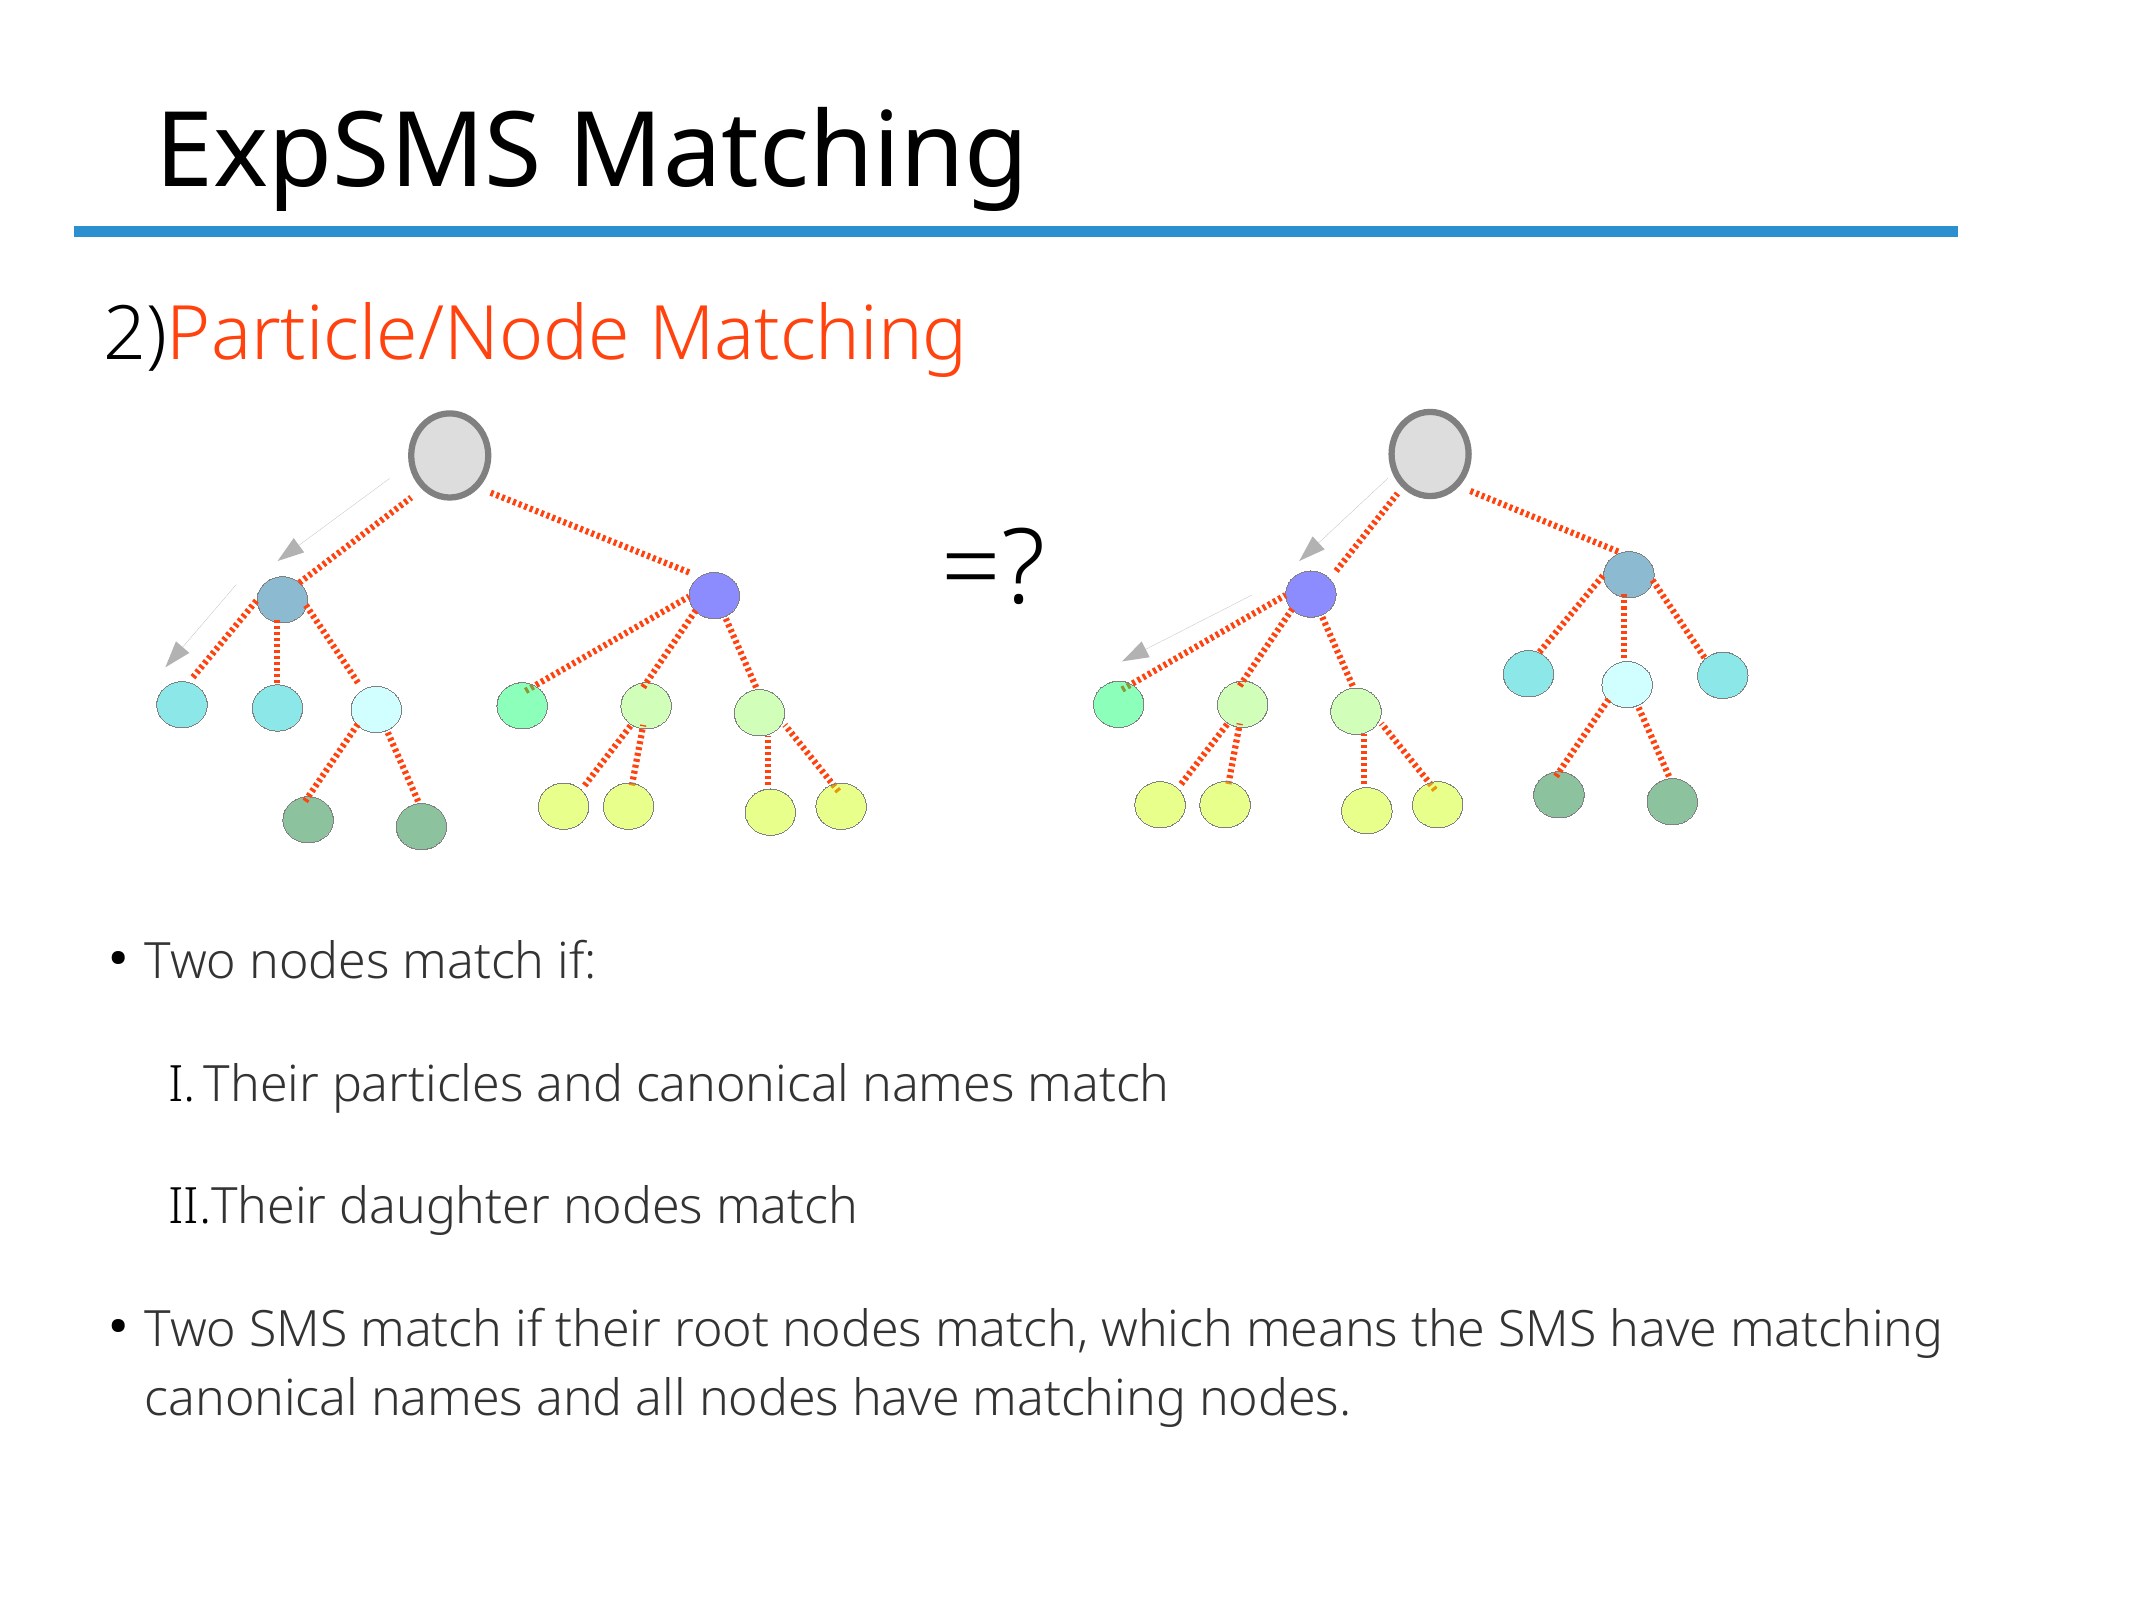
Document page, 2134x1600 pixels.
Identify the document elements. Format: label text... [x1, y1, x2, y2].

text_box [496, 682, 548, 729]
text_box [538, 783, 589, 830]
text_box Particle/Node Matching [88, 271, 1060, 391]
text_box [396, 803, 447, 850]
text_box [252, 684, 303, 732]
text_box [1533, 771, 1585, 818]
text_box [815, 783, 867, 830]
text_box [1285, 570, 1337, 618]
text_box [1199, 781, 1251, 828]
text_box [1134, 781, 1186, 828]
text_box [1697, 652, 1749, 699]
text_box [257, 576, 308, 623]
text_box [156, 681, 208, 728]
text_box [734, 689, 785, 736]
text_box [351, 686, 402, 733]
text_box [603, 783, 654, 830]
text_box [1391, 411, 1469, 497]
text_box Two nodes match if: Their particles and canonical names match Their daughter nodes match Two SMS match if their root nodes match, which means the SMS have matching canonical names and all nodes have matching nodes. [94, 917, 2044, 1441]
text_box [1341, 787, 1393, 834]
text_box =? [927, 484, 1100, 643]
text_box [1603, 551, 1655, 598]
text_box [1093, 681, 1144, 728]
text_box [1647, 778, 1698, 825]
text_box [620, 682, 672, 729]
text_box ExpSMS Matching [132, 58, 1054, 232]
text_box [411, 413, 489, 498]
text_box [745, 788, 796, 836]
text_box [1412, 781, 1463, 828]
text_box [1601, 661, 1653, 708]
text_box [1217, 681, 1268, 728]
text_box [689, 572, 740, 619]
text_box [1330, 688, 1382, 735]
text_box [282, 796, 334, 843]
text_box [1503, 650, 1554, 697]
